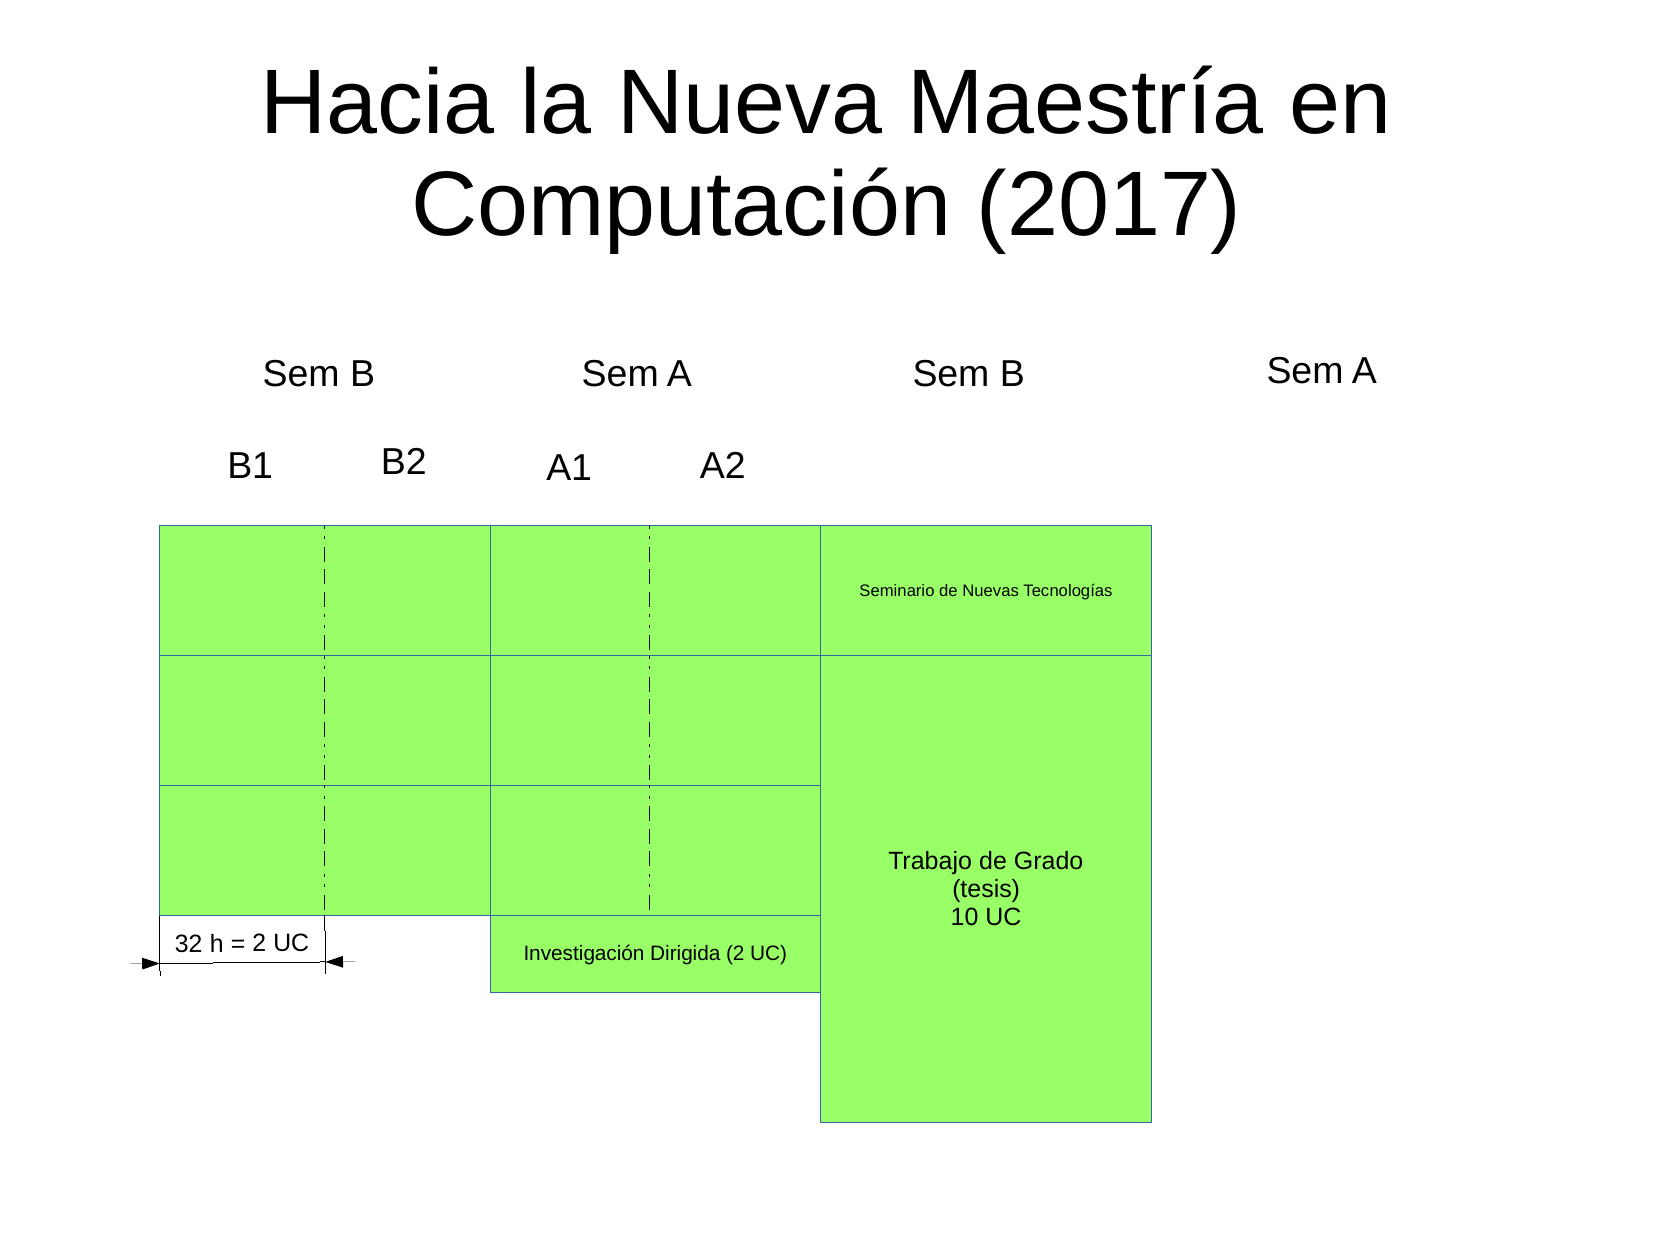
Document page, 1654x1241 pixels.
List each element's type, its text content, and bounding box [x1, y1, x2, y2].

text_box B1 [212, 437, 296, 494]
title Hacia la Nueva Maestría en Computación (2017) [82, 49, 1571, 257]
text_box Investigación Dirigida (2 UC) [490, 915, 820, 993]
text_box A2 [685, 437, 768, 494]
text_box Sem A [1251, 342, 1406, 400]
text_box A1 [531, 439, 615, 497]
text_box B2 [366, 433, 449, 491]
text_box Sem A [566, 344, 721, 402]
text_box [159, 525, 821, 916]
text_box Sem B [897, 344, 1052, 402]
text_box Trabajo de Grado (tesis) 10 UC [820, 655, 1152, 1123]
text_box Sem B [248, 344, 402, 402]
text_box Seminario de Nuevas Tecnologías [821, 525, 1152, 655]
